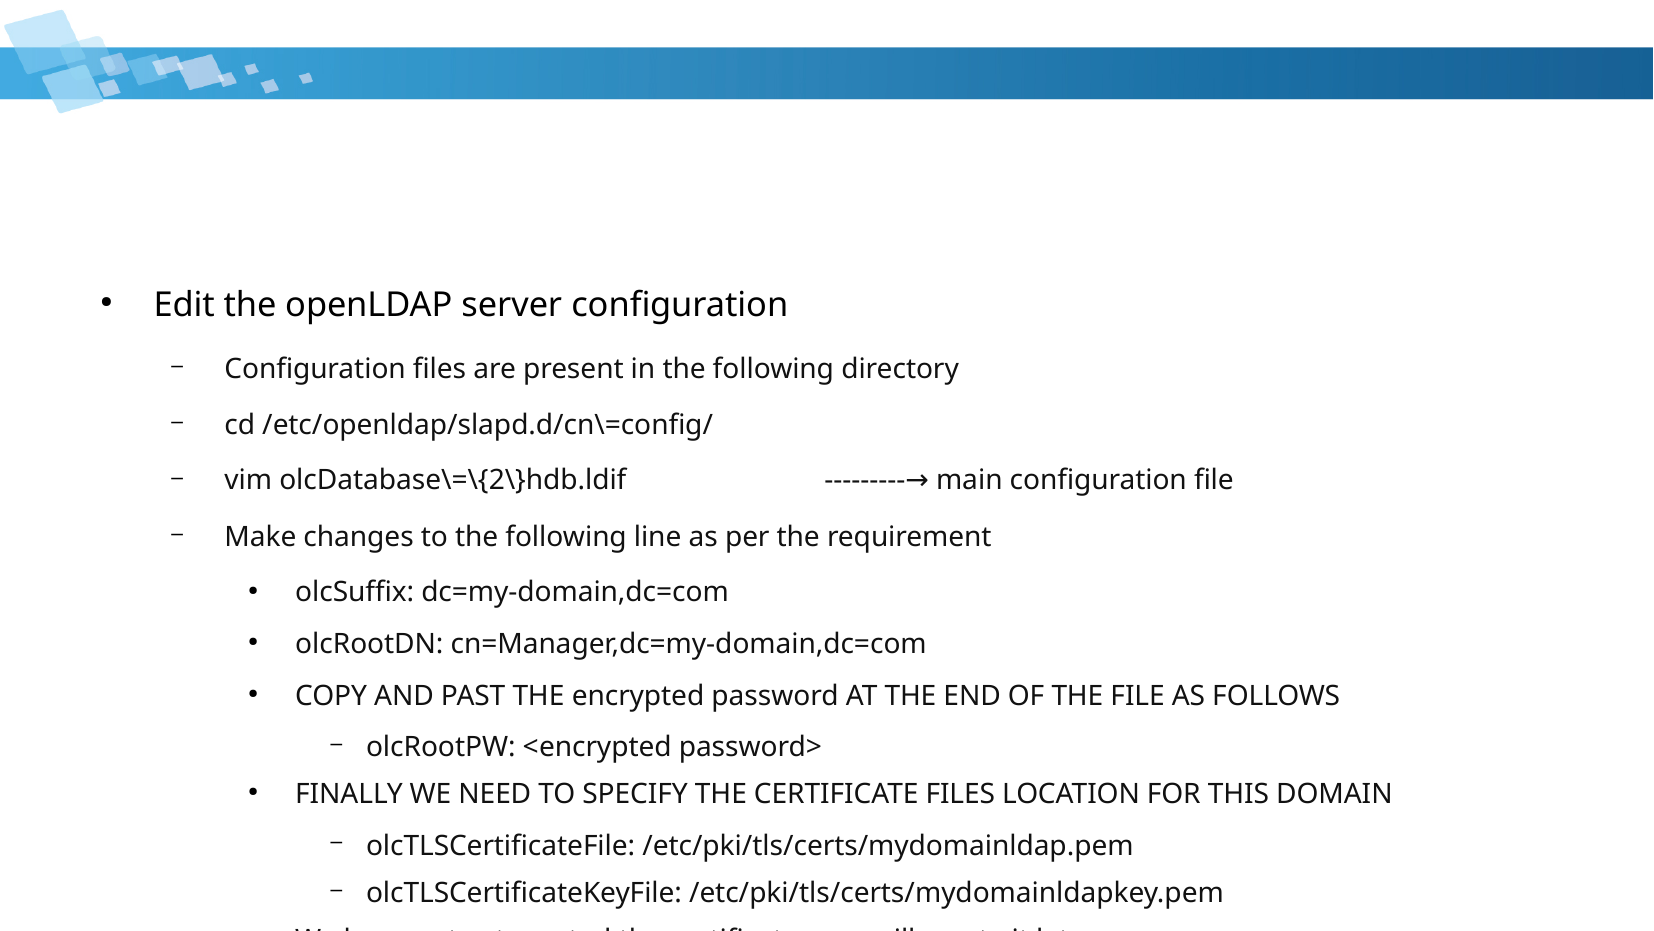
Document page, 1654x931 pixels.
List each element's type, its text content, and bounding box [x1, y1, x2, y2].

picture [0, 0, 1653, 929]
list Edit the openLDAP server configuration Configuration files are present in the following directory cd /etc/openldap/slapd.d/cn\=config/ vim olcDatabase\=\{2\}hdb.ldif ---------→ main configuration file Make changes to the following line as per the requirement olcSuffix: dc=my-domain,dc=com olcRootDN: cn=Manager,dc=my-domain,dc=com COPY AND PAST THE encrypted password AT THE END OF THE FILE AS FOLLOWS olcRootPW: <encrypted password> FINALLY WE NEED TO SPECIFY THE CERTIFICATE FILES LOCATION FOR THIS DOMAIN olcTLSCertificateFile: /etc/pki/tls/certs/mydomainldap.pem olcTLSCertificateKeyFile: /etc/pki/tls/certs/mydomainldapkey.pem We have not yet created the certificates, we will create it later. [82, 279, 1571, 931]
